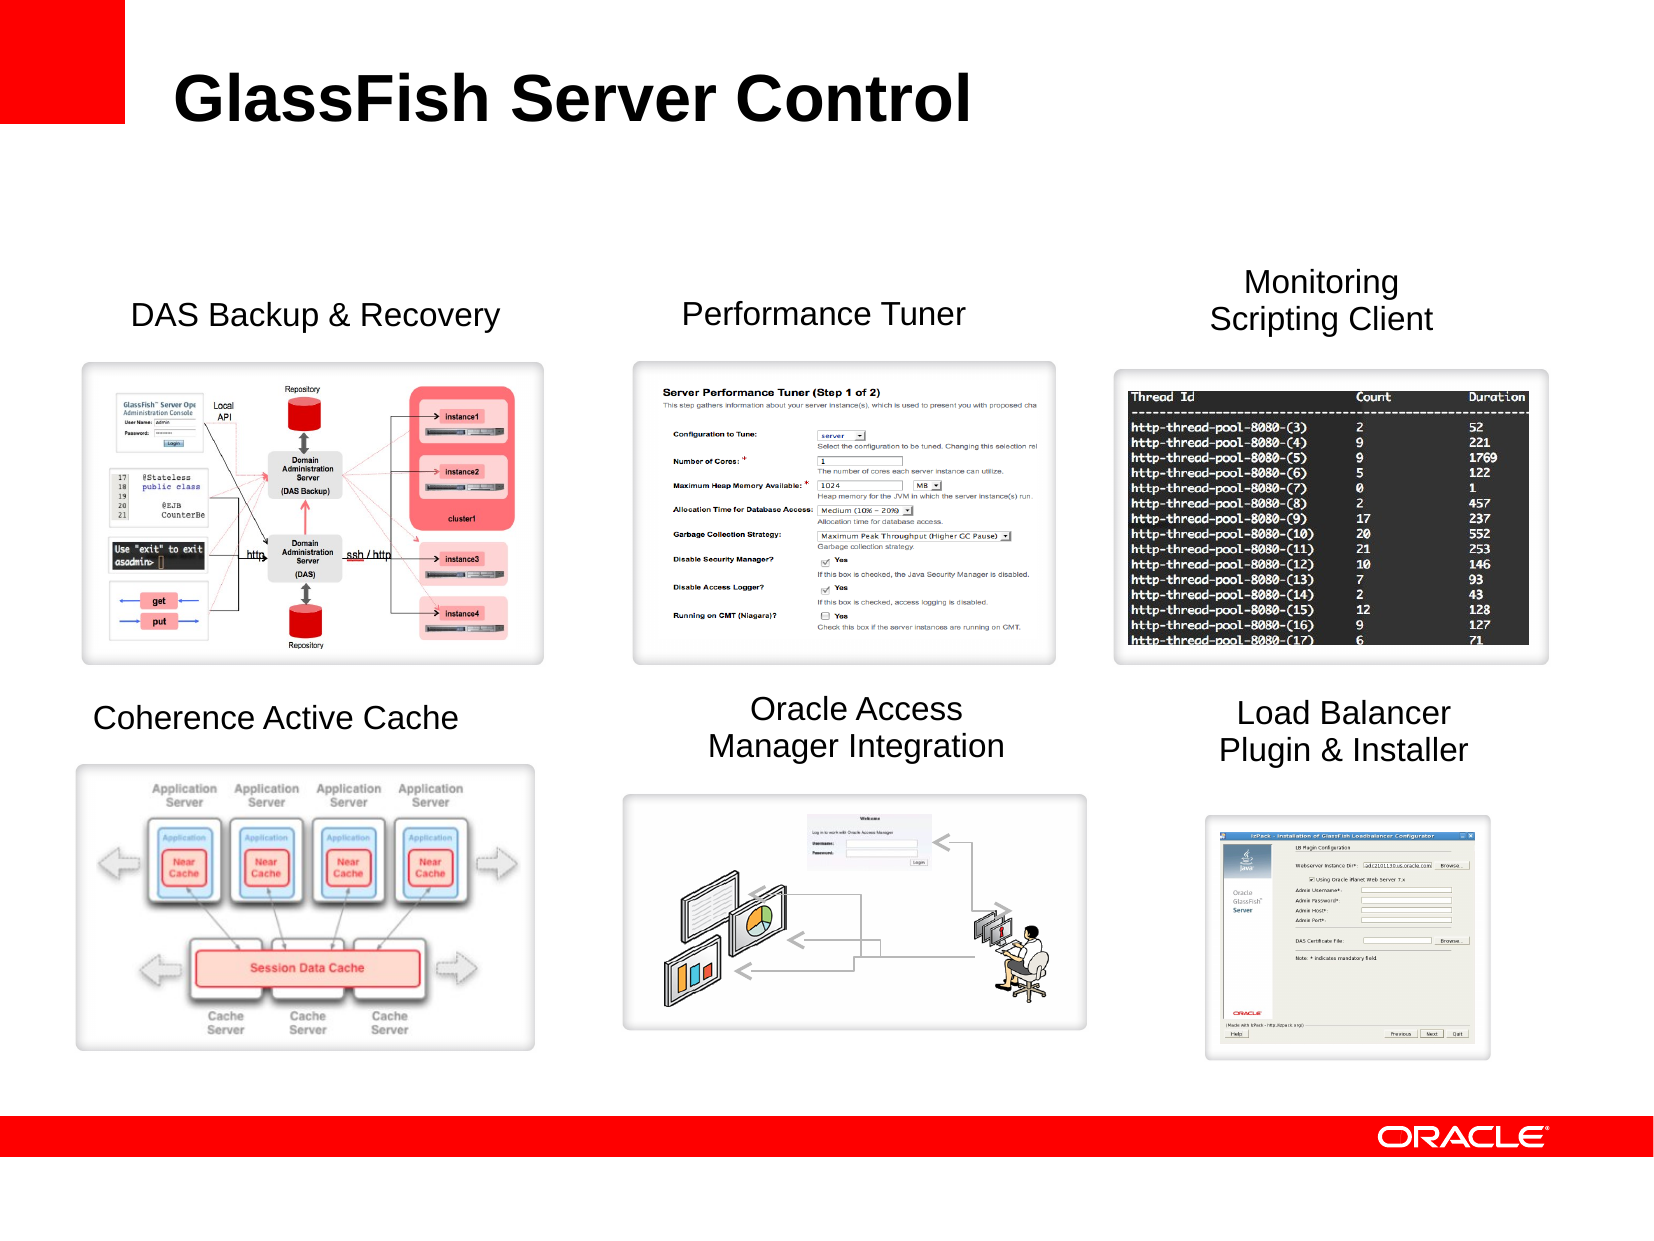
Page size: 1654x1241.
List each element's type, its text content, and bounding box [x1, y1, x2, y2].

picture [621, 793, 1089, 1032]
text_box Coherence Active Cache [78, 692, 598, 754]
title GlassFish Server Control [158, 41, 1530, 157]
picture [80, 361, 546, 667]
text_box Performance Tuner [666, 288, 1043, 350]
text_box Oracle Access Manager Integration [599, 682, 1115, 789]
text_box Load Balancer Plugin & Installer [1159, 686, 1529, 793]
text_box Monitoring Scripting Client [1159, 255, 1484, 362]
picture [74, 763, 537, 1053]
picture [0, 1116, 1654, 1157]
picture [1204, 814, 1492, 1062]
picture [0, 0, 125, 124]
picture [1112, 368, 1551, 667]
text_box DAS Backup & Recovery [86, 289, 546, 351]
picture [631, 360, 1058, 667]
